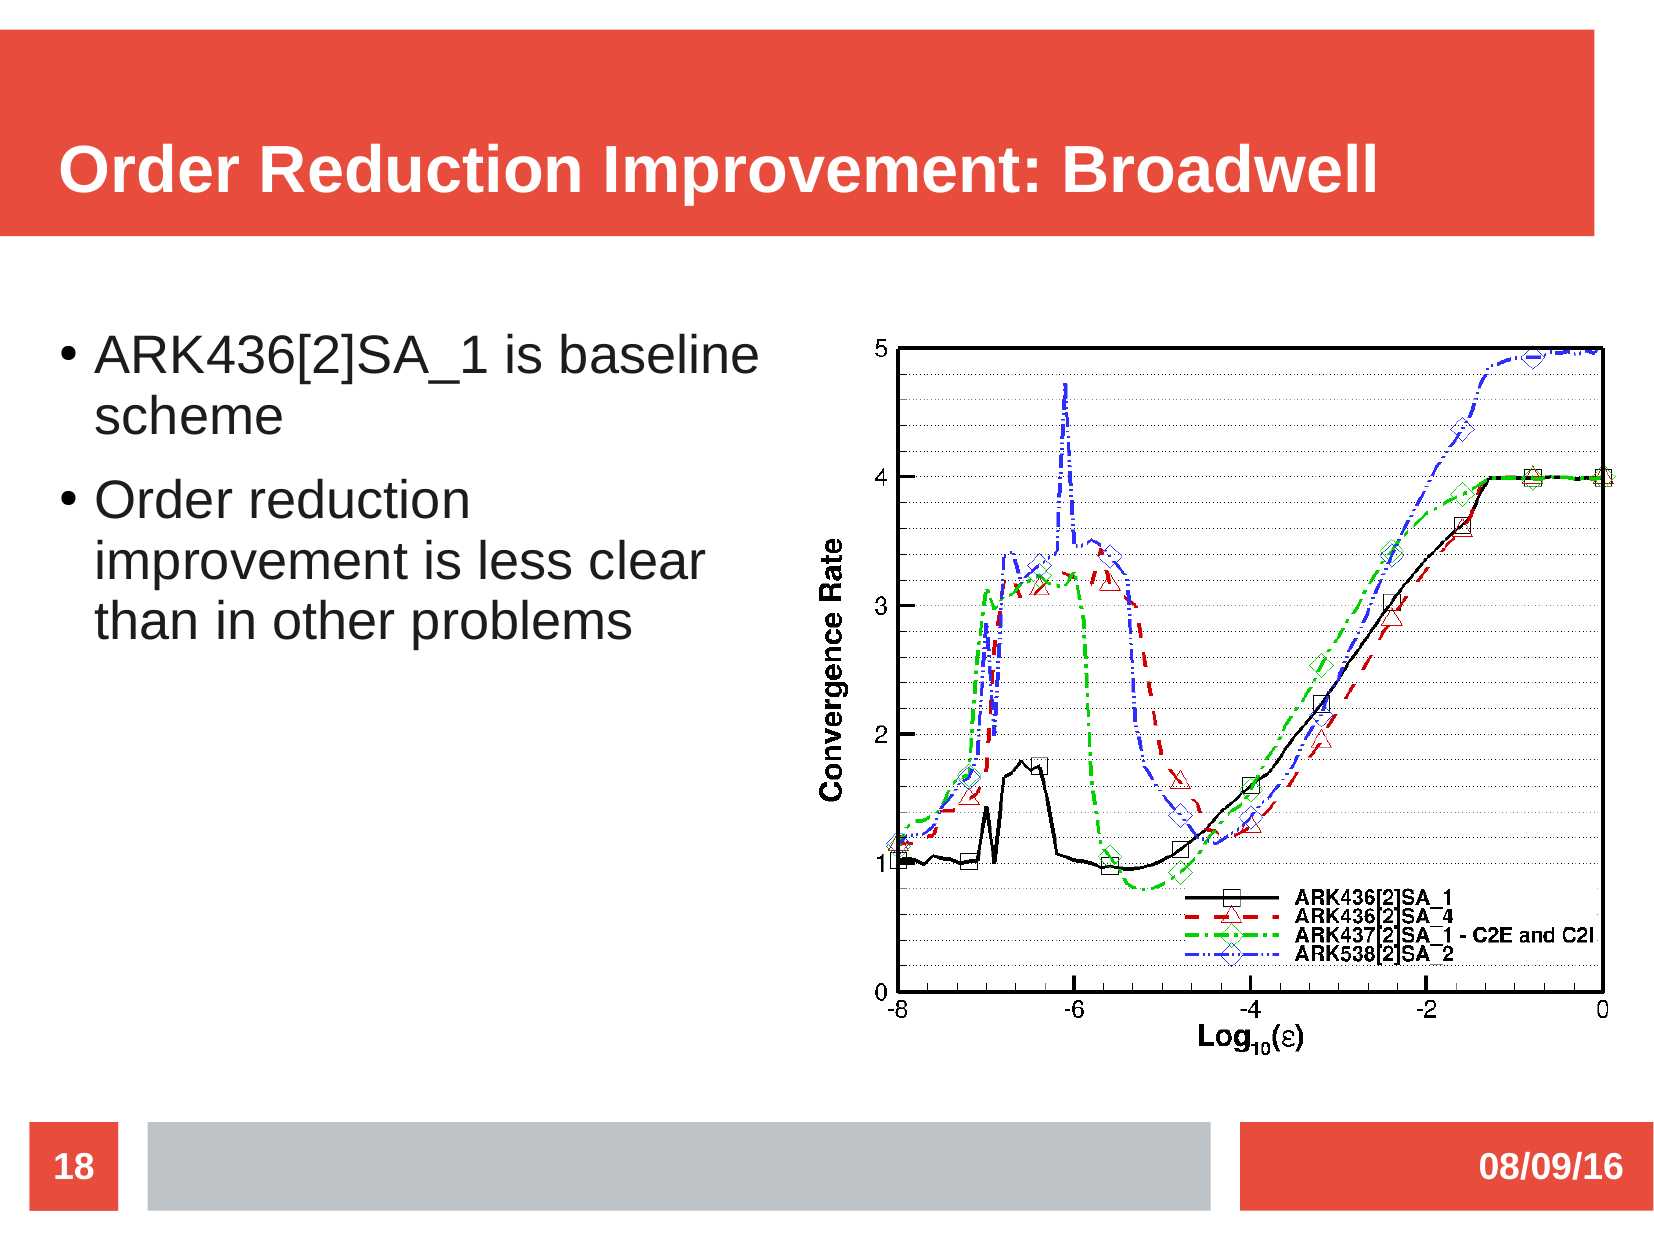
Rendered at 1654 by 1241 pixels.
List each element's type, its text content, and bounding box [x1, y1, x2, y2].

title Order Reduction Improvement: Broadwell [59, 59, 1595, 207]
list ARK436[2]SA_1 is baseline scheme Order reduction improvement is less clear than in other problems [59, 324, 794, 1093]
picture [805, 330, 1618, 1066]
